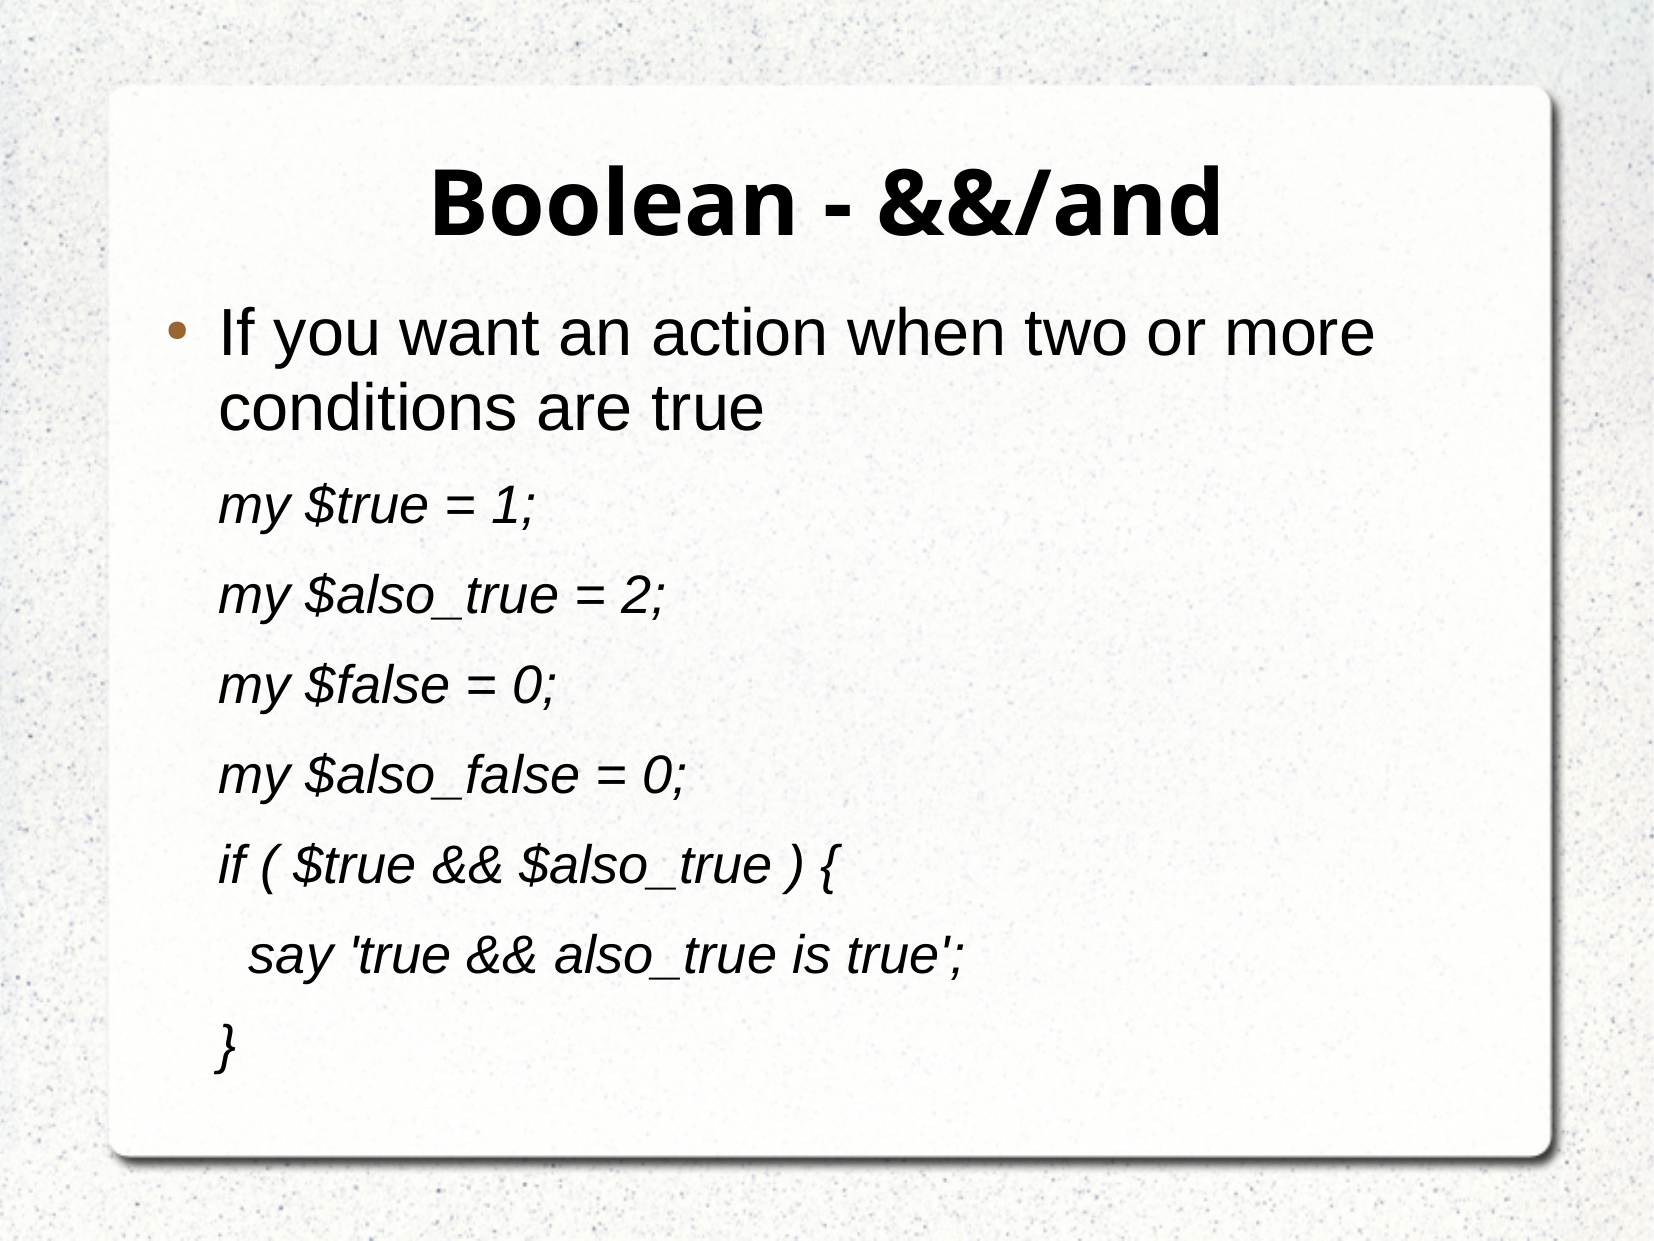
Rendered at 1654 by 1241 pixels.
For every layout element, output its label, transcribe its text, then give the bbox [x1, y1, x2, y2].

picture [0, 0, 1654, 1241]
list If you want an action when two or more conditions are true my $true = 1; my $also_true = 2; my $false = 0; my $also_false = 0; if ( $true && $also_true ) { say 'true && also_true is true'; } [147, 295, 1506, 1075]
title Boolean - &&/and [118, 96, 1536, 304]
